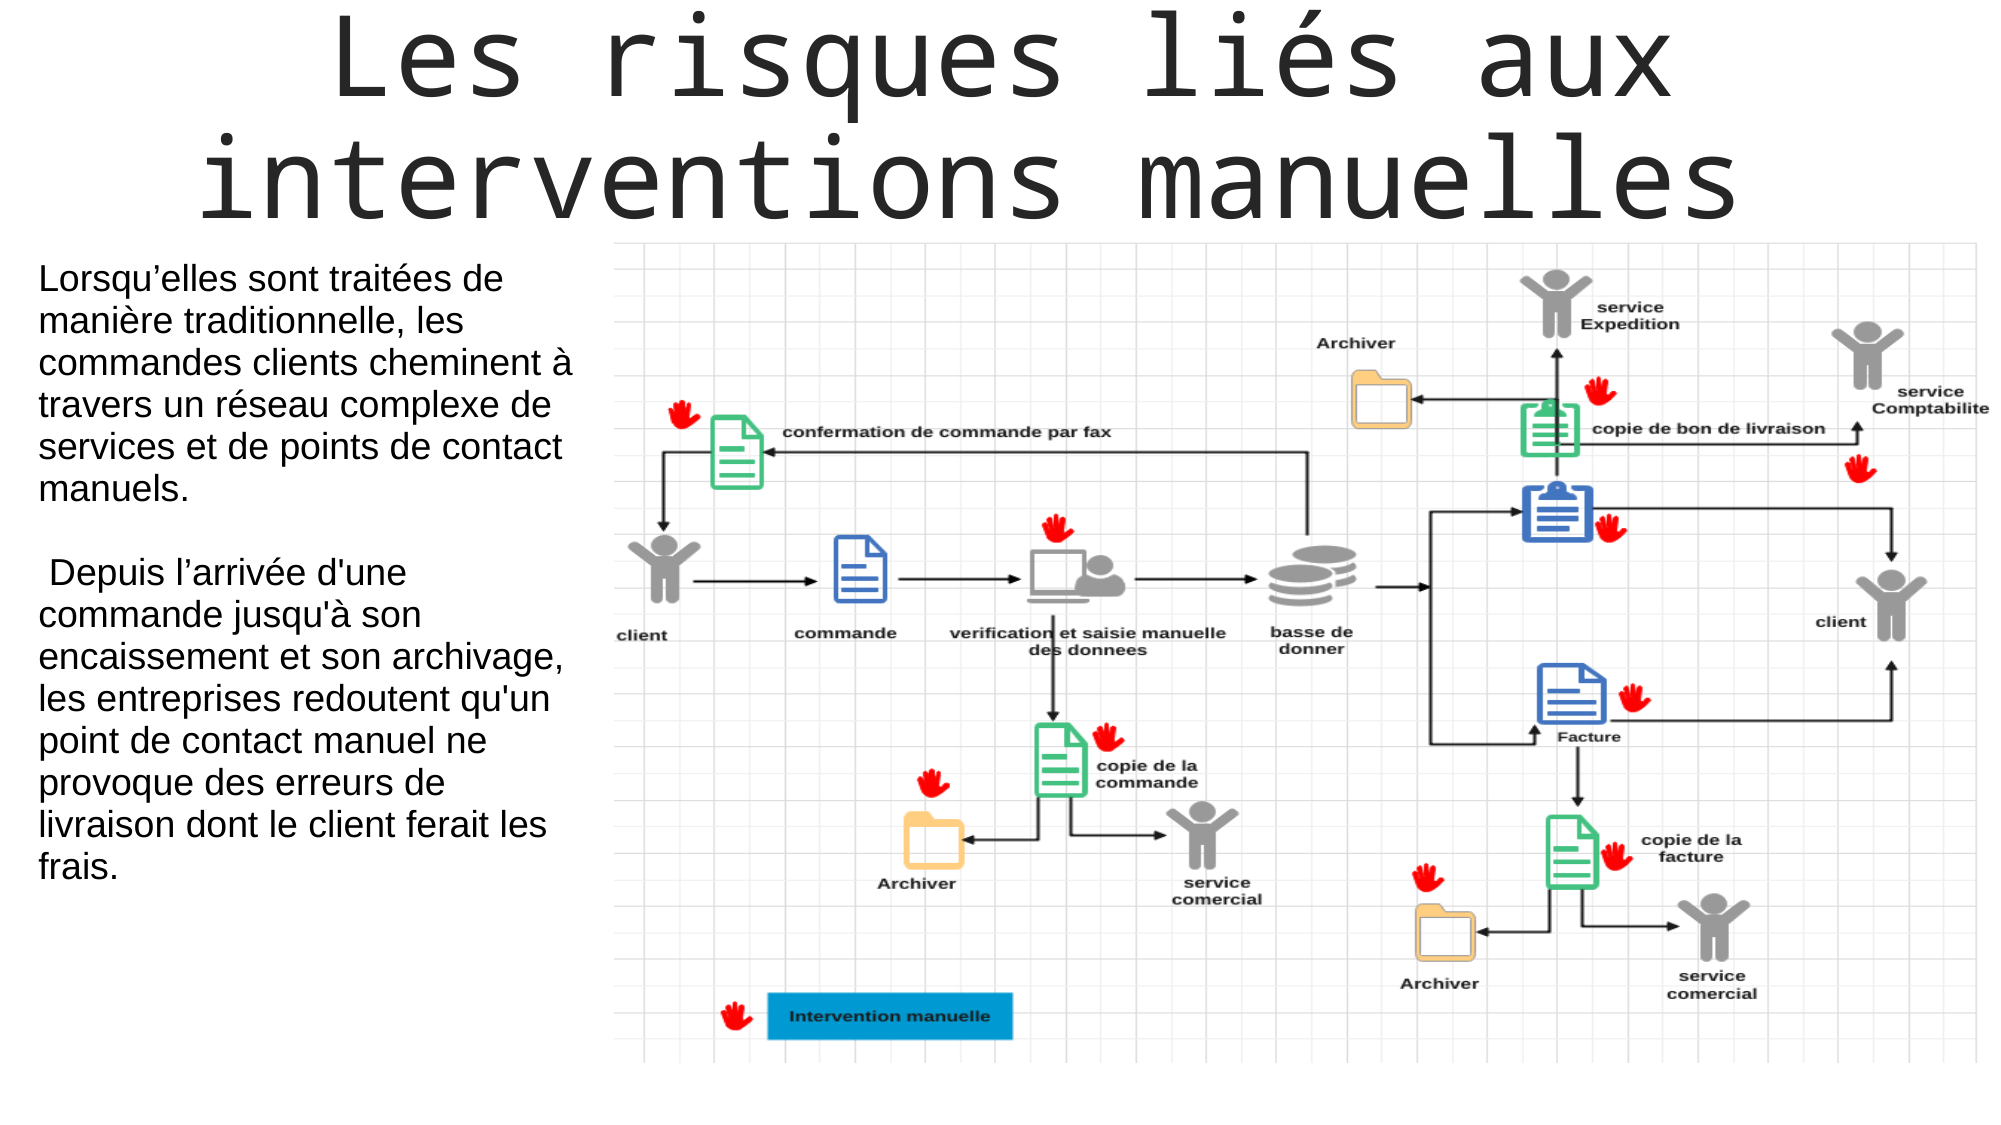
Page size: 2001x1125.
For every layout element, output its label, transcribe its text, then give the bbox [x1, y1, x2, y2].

picture [614, 236, 2000, 1063]
list Les risques liés aux interventions manuelles [53, 61, 1952, 181]
text_box Lorsqu’elles sont traitées de manière traditionnelle, les commandes clients cheminent à travers un réseau complexe de services et de points de contact manuels. Depuis l’arrivée d'une commande jusqu'à son encaissement et son archivage, les entreprises redoutent qu'un point de contact manuel ne provoque des erreurs de livraison dont le client ferait les frais. [23, 208, 603, 1125]
